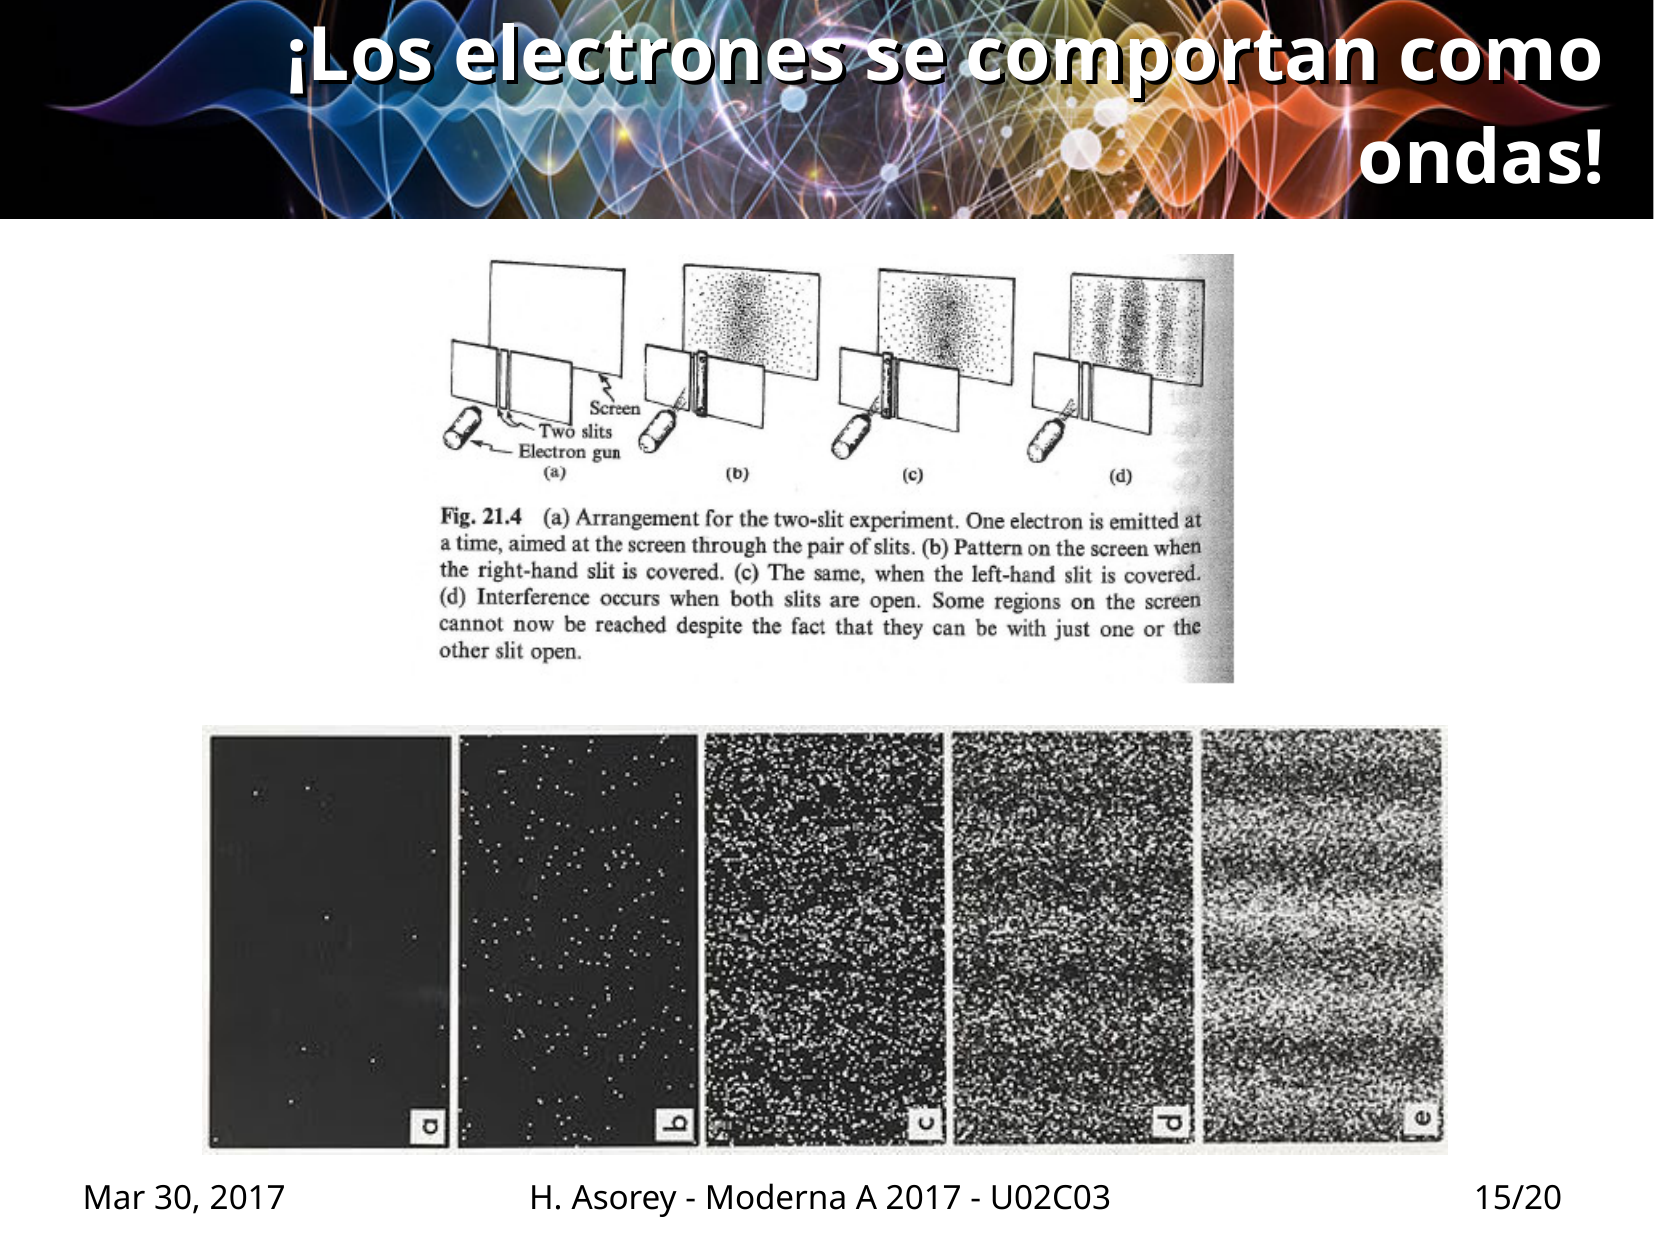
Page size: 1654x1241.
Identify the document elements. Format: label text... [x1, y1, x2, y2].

title ¡Los electrones se comportan como ondas! [45, 15, 1606, 191]
picture [411, 254, 1239, 685]
picture [202, 725, 1448, 1155]
picture [0, 0, 1654, 219]
